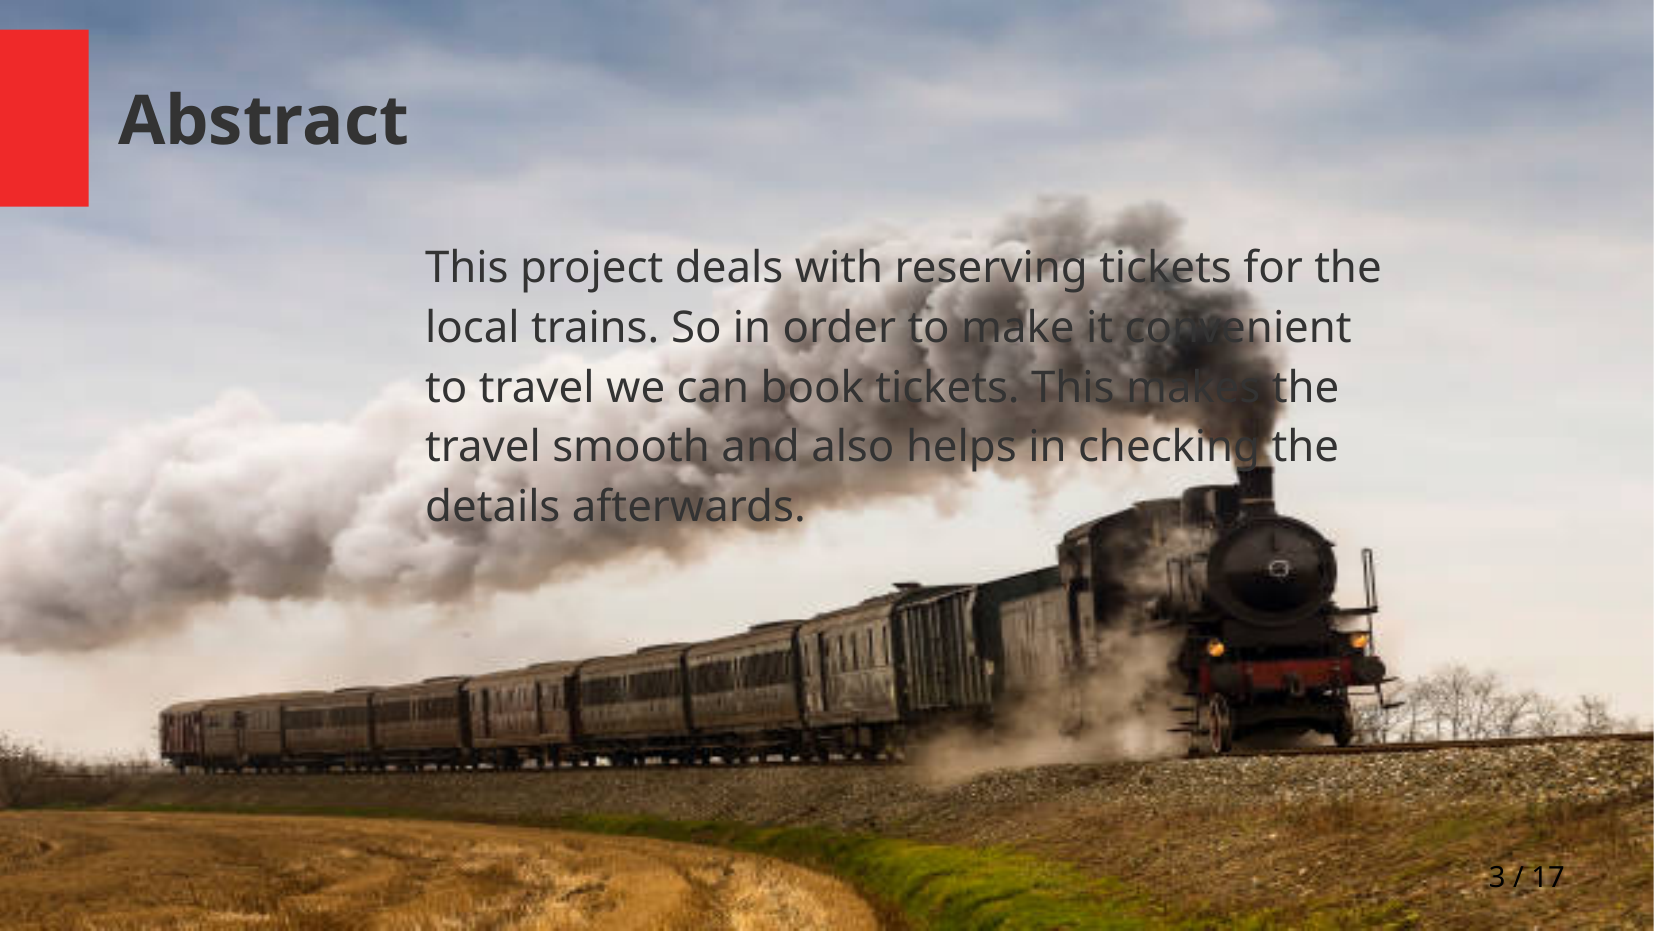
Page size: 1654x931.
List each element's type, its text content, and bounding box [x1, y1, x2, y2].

title Abstract [118, 29, 1595, 207]
picture [0, 0, 1654, 931]
list This project deals with reserving tickets for the local trains. So in order to make it convenient to travel we can book tickets. This makes the travel smooth and also helps in checking the details afterwards. [354, 236, 1388, 798]
